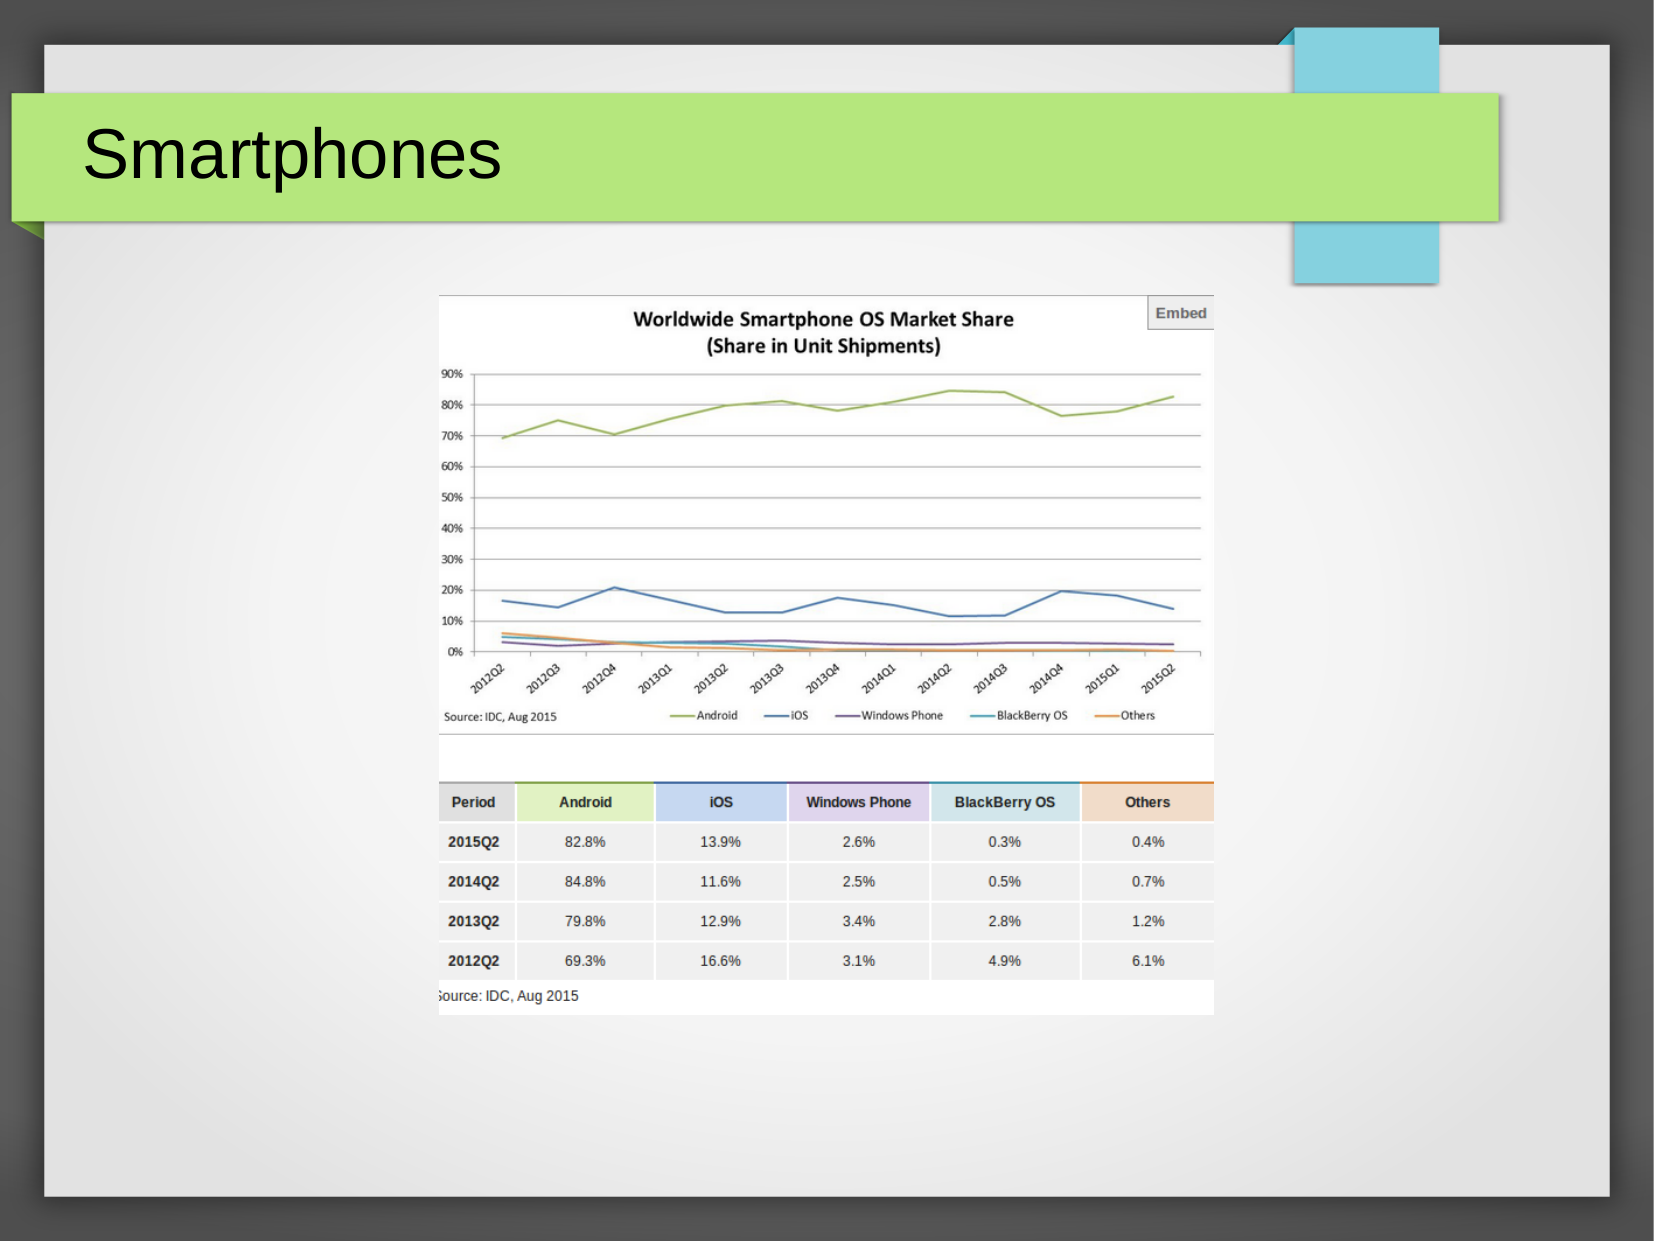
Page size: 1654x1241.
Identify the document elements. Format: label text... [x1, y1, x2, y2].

title Smartphones [82, 94, 1264, 213]
picture [0, 0, 1654, 1241]
